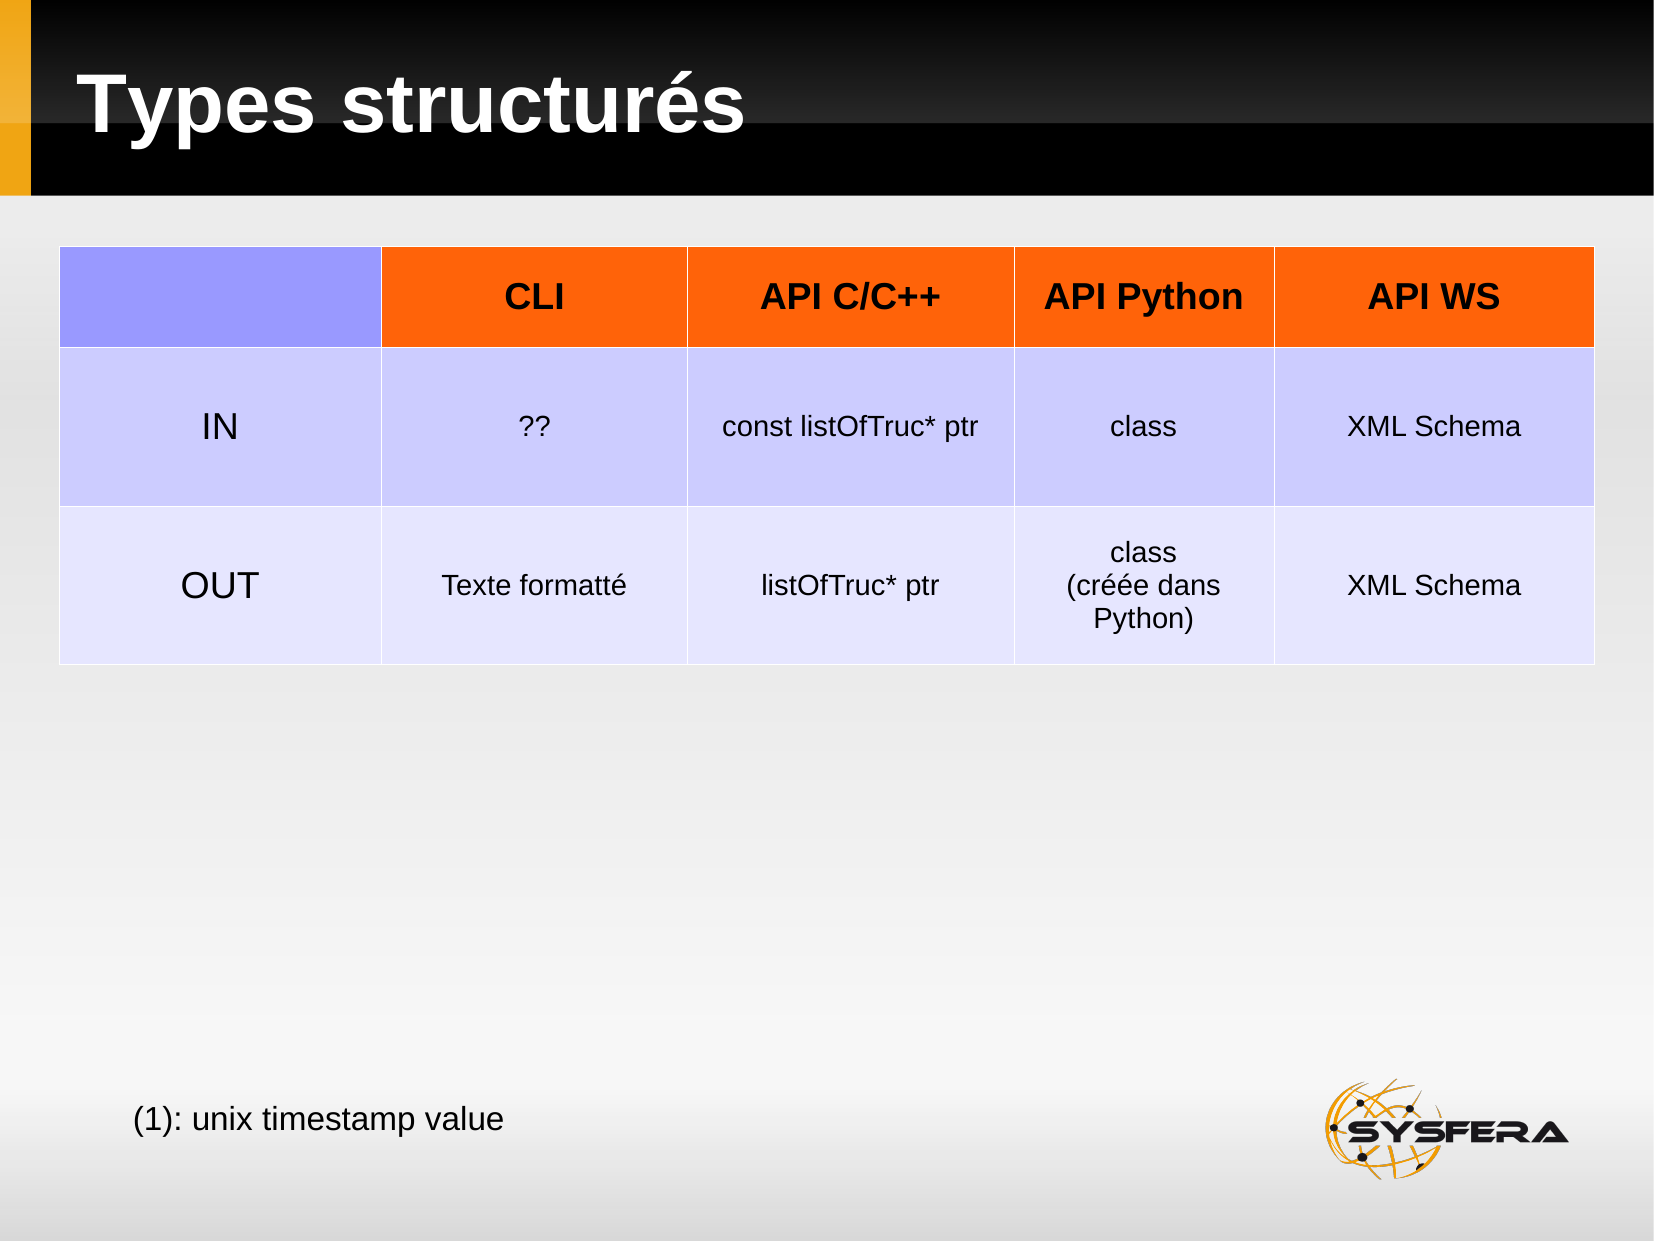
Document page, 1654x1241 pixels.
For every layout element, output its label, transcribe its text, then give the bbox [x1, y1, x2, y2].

table_cell OUT [60, 507, 381, 664]
table_header CLI [382, 247, 687, 347]
table_header API C/C++ [688, 247, 1014, 347]
table_header [60, 247, 381, 347]
table_cell IN [60, 348, 381, 506]
table_cell ?? [382, 348, 687, 506]
table_cell XML Schema [1275, 348, 1594, 506]
table_cell Texte formatté [382, 507, 687, 664]
table_cell class (créée dans Python) [1015, 507, 1274, 664]
table_cell const listOfTruc* ptr [688, 348, 1014, 506]
title Types structurés [76, 0, 1565, 208]
table_cell listOfTruc* ptr [688, 507, 1014, 664]
table_header API WS [1275, 247, 1594, 347]
table_cell XML Schema [1275, 507, 1594, 664]
table_cell class [1015, 348, 1274, 506]
picture [0, 0, 1654, 1241]
table_header API Python [1015, 247, 1274, 347]
text_box (1): unix timestamp value [118, 1092, 520, 1145]
